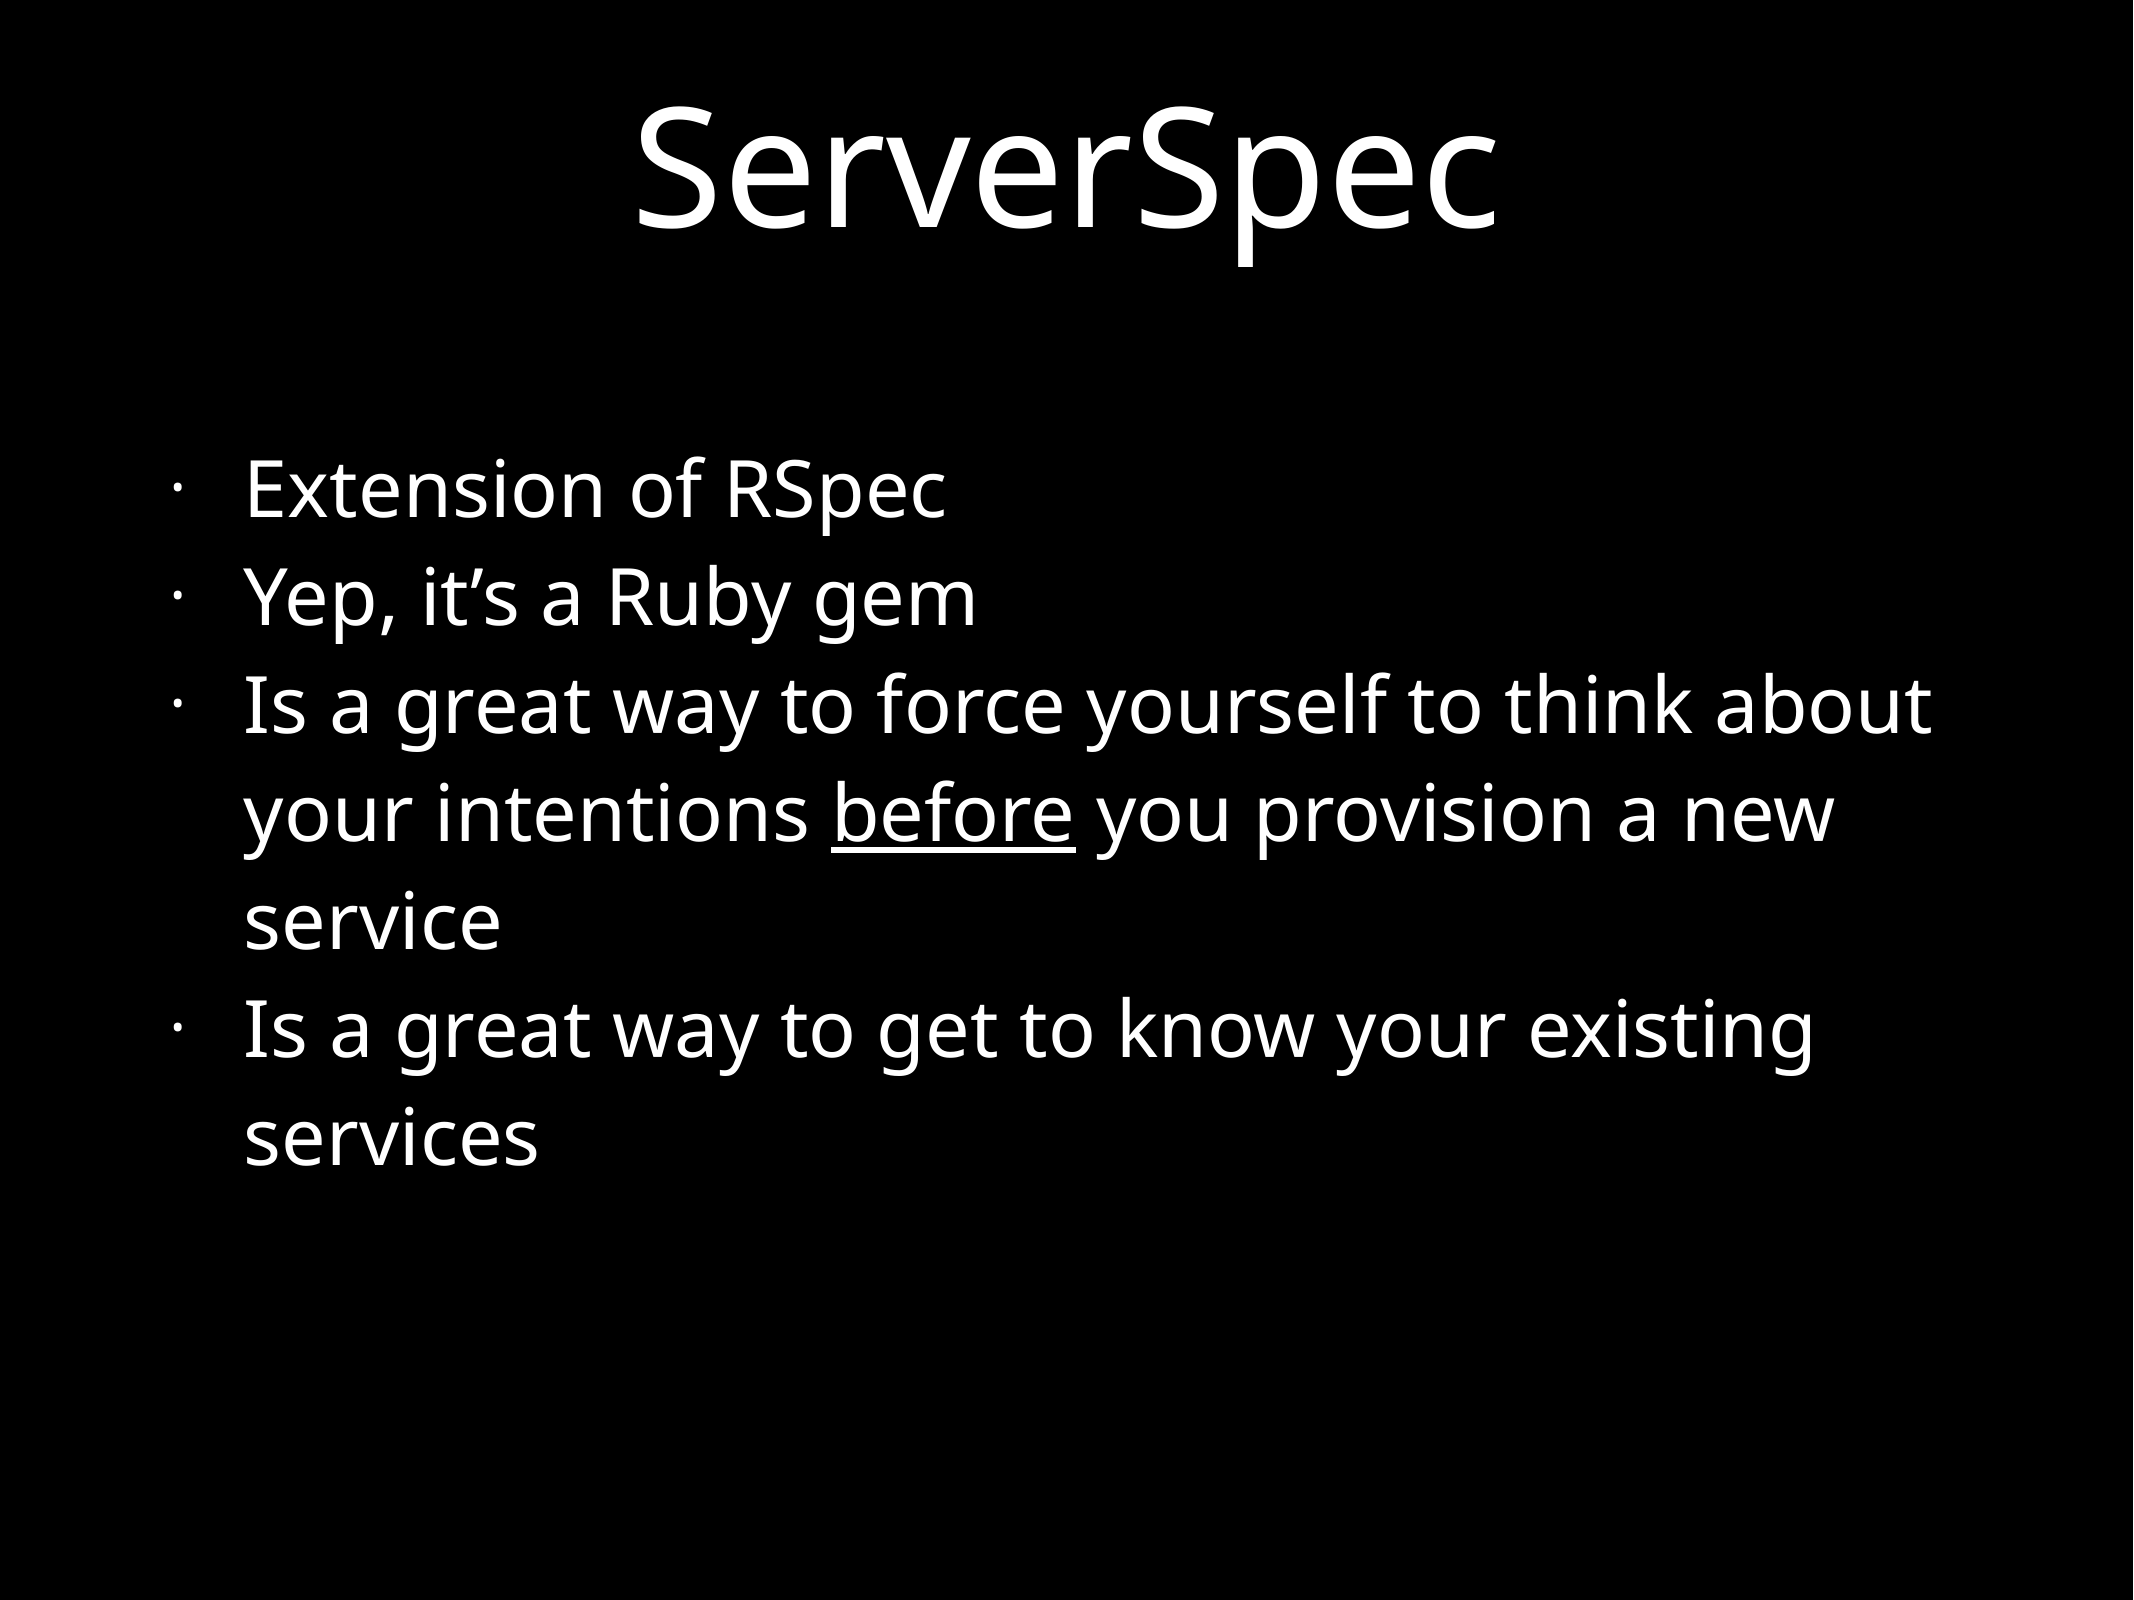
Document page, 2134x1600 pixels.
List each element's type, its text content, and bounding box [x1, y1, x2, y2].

text_box Extension of RSpec Yep, it’s a Ruby gem Is a great way to force yourself to think about your intentions before you provision a new service Is a great way to get to know your existing services [156, 425, 1978, 1457]
text_box ServerSpec [156, 41, 1978, 396]
